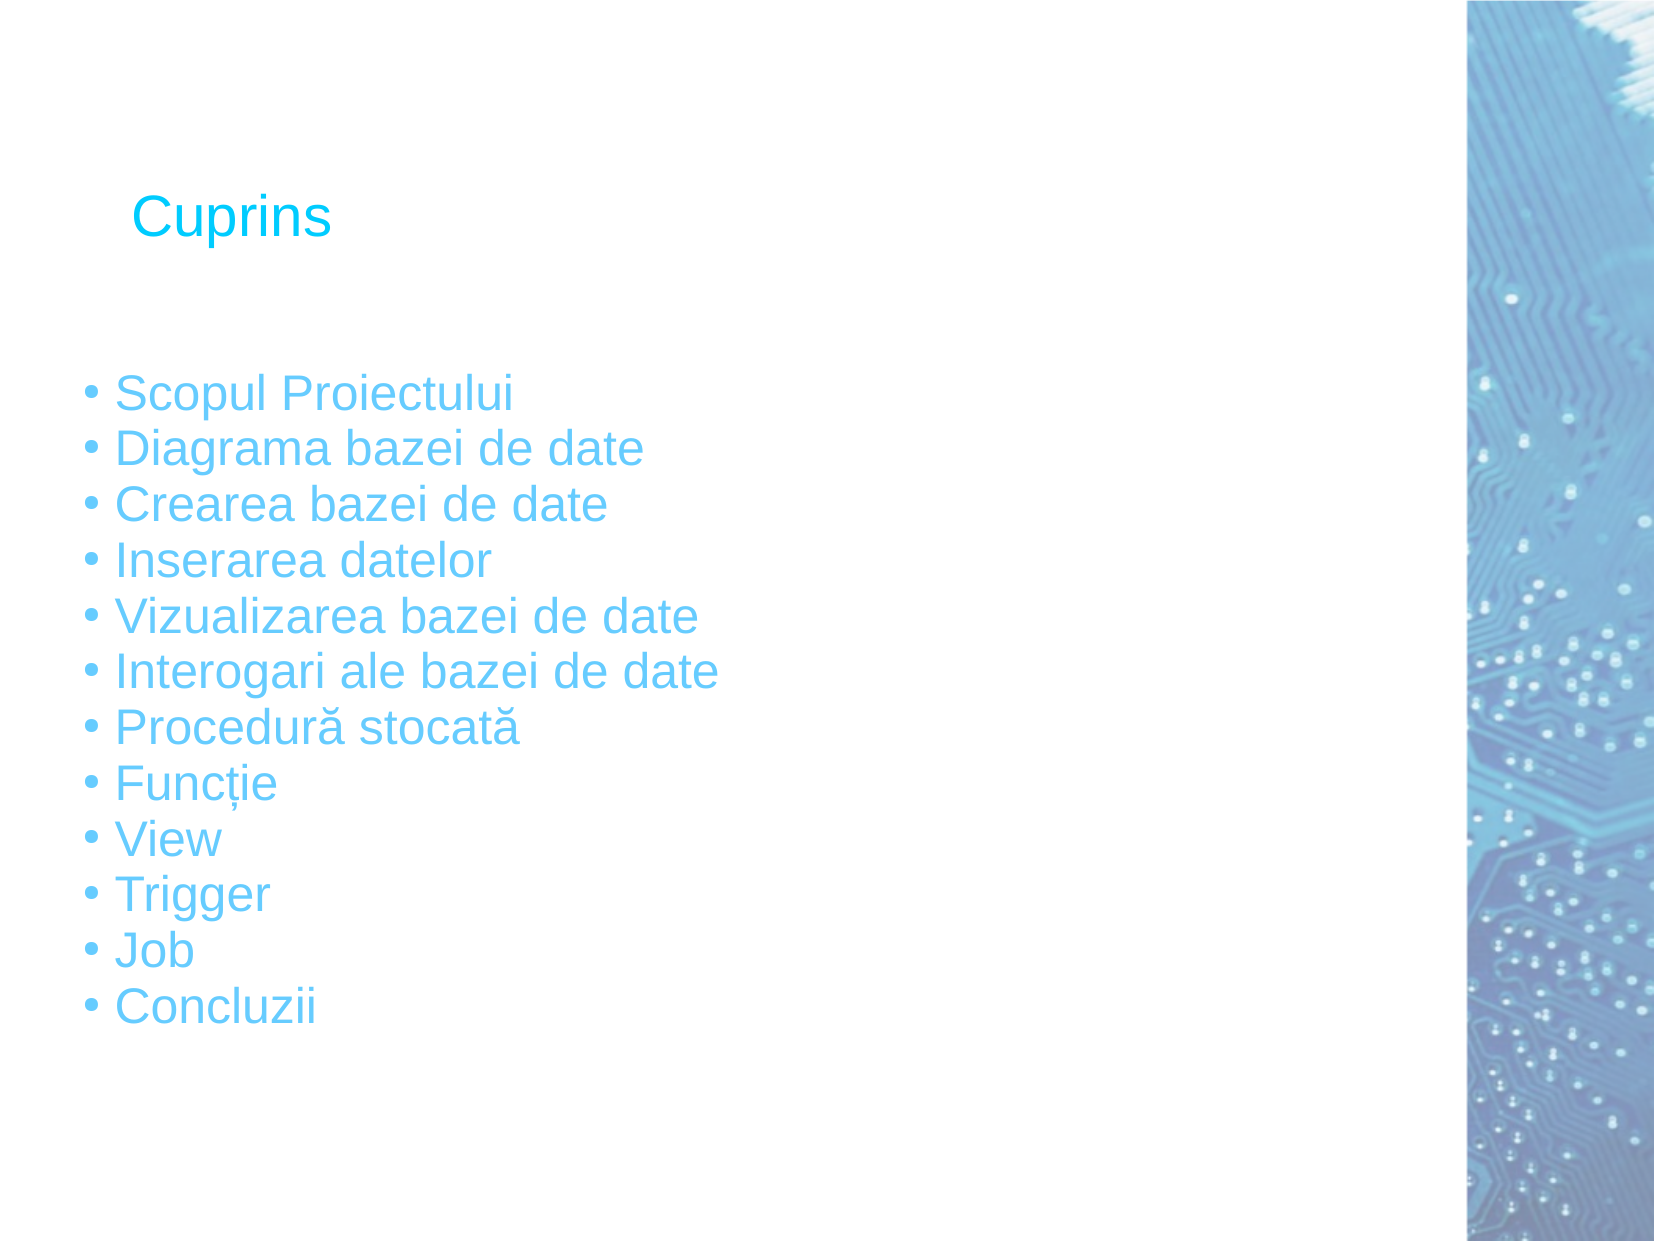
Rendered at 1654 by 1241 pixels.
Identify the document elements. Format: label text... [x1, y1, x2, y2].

subtitle Scopul Proiectului Diagrama bazei de date Crearea bazei de date Inserarea datelor Vizualizarea bazei de date Interogari ale bazei de date Procedură stocată Funcție View Trigger Job Concluzii [82, 282, 1466, 1117]
title Cuprins [82, 138, 1447, 282]
picture [1466, 0, 1654, 1241]
